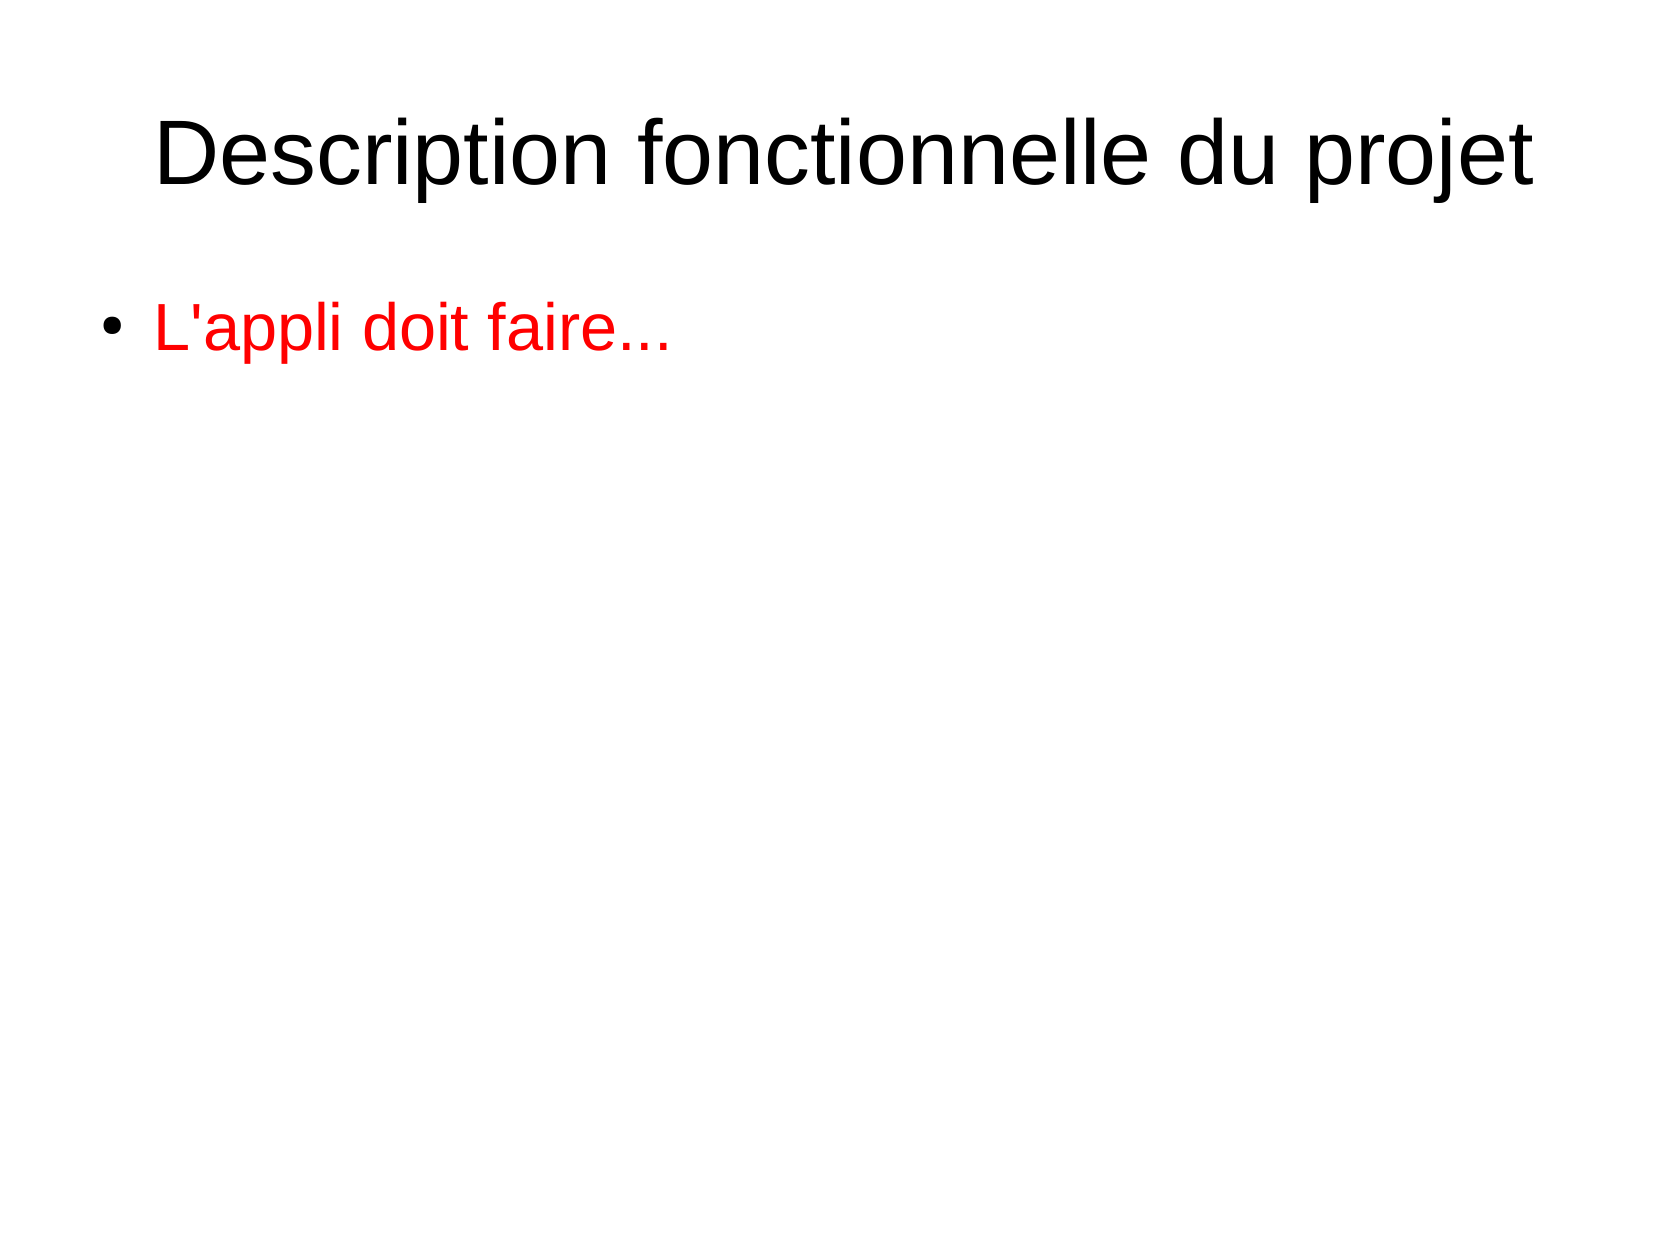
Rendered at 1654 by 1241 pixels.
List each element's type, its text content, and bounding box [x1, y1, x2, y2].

title Description fonctionnelle du projet [82, 49, 1571, 257]
list L'appli doit faire... [82, 290, 1571, 1010]
